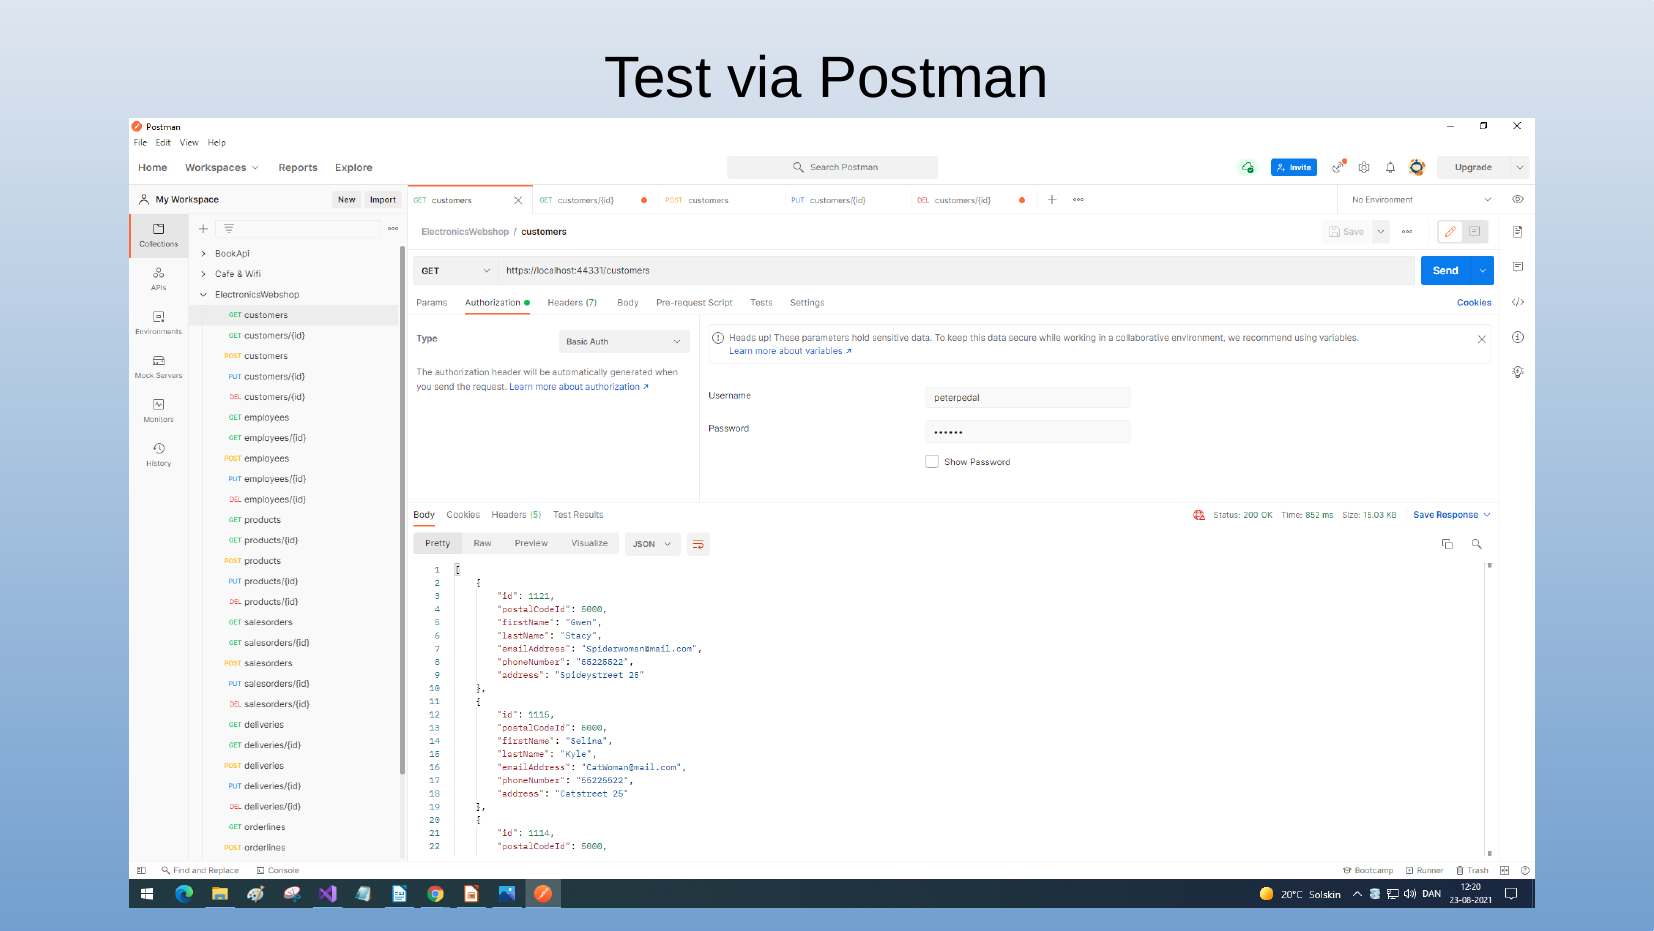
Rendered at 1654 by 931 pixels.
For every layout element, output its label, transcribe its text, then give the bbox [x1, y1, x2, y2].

picture [129, 118, 1535, 908]
title Test via Postman [82, 37, 1571, 119]
